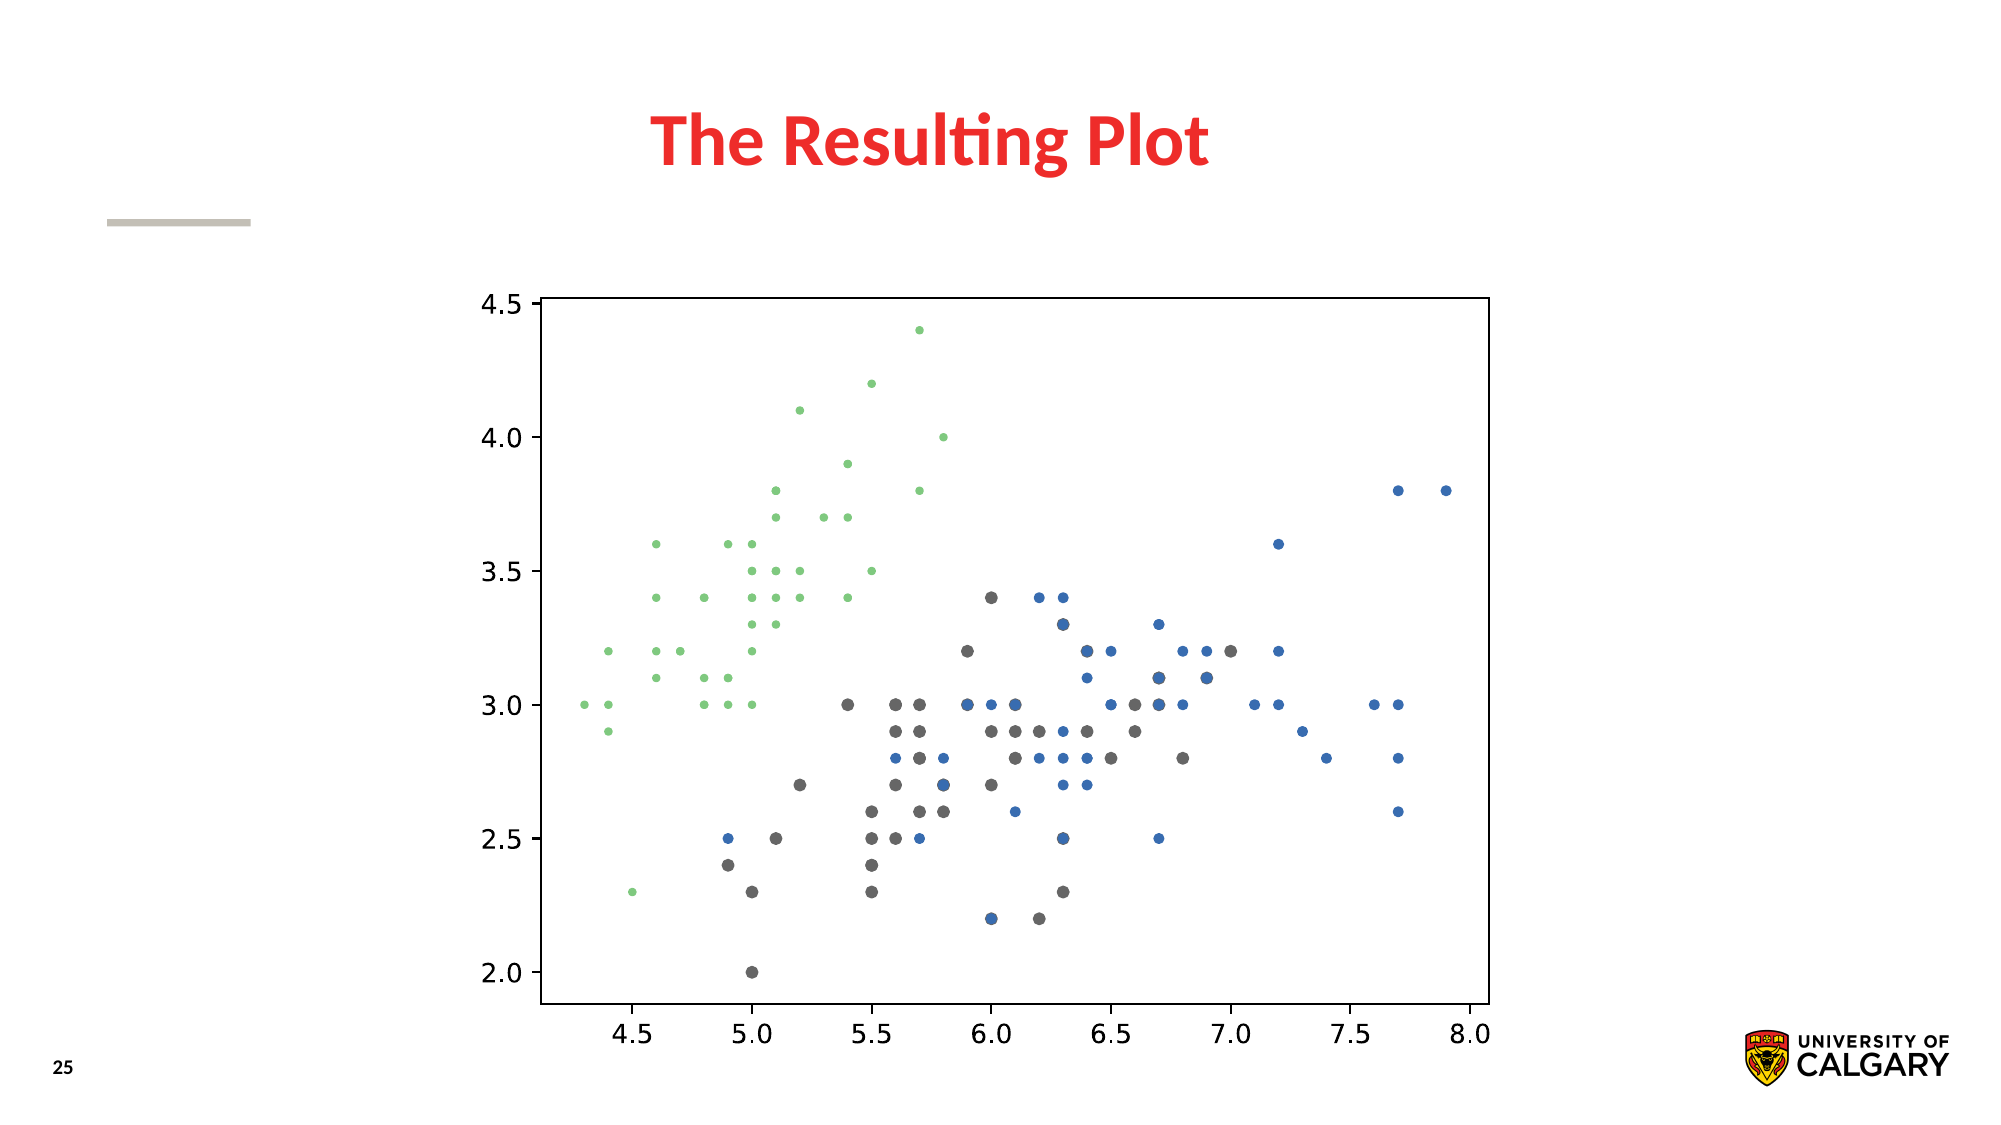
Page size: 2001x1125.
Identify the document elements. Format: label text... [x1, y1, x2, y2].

picture [1722, 1012, 1972, 1099]
picture [387, 187, 1613, 1107]
title The Resulting Plot [87, 60, 1774, 222]
